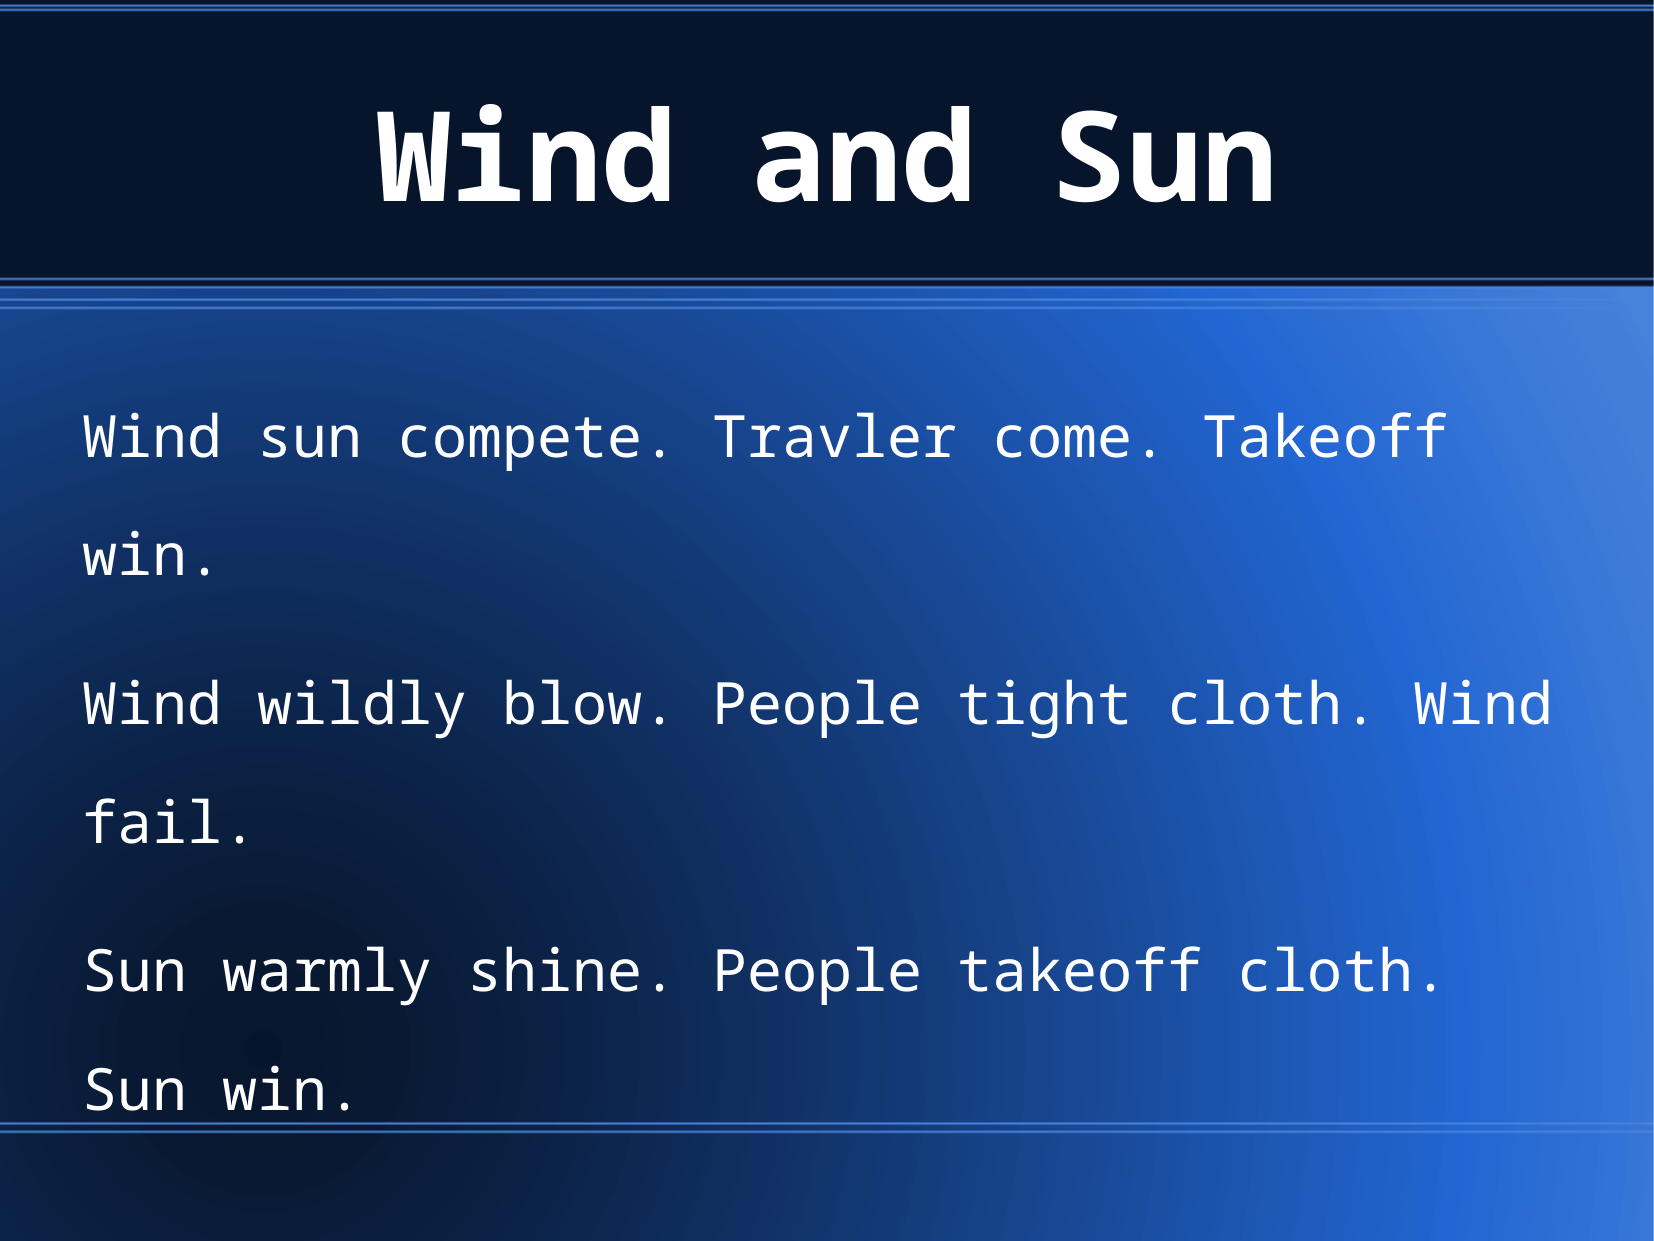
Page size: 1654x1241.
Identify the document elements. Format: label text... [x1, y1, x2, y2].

title Wind and Sun [82, 49, 1571, 257]
picture [0, 0, 1654, 1241]
list Wind sun compete. Travler come. Takeoff win. Wind wildly blow. People tight cloth. Wind fail. Sun warmly shine. People takeoff cloth. Sun win. [82, 355, 1571, 1241]
